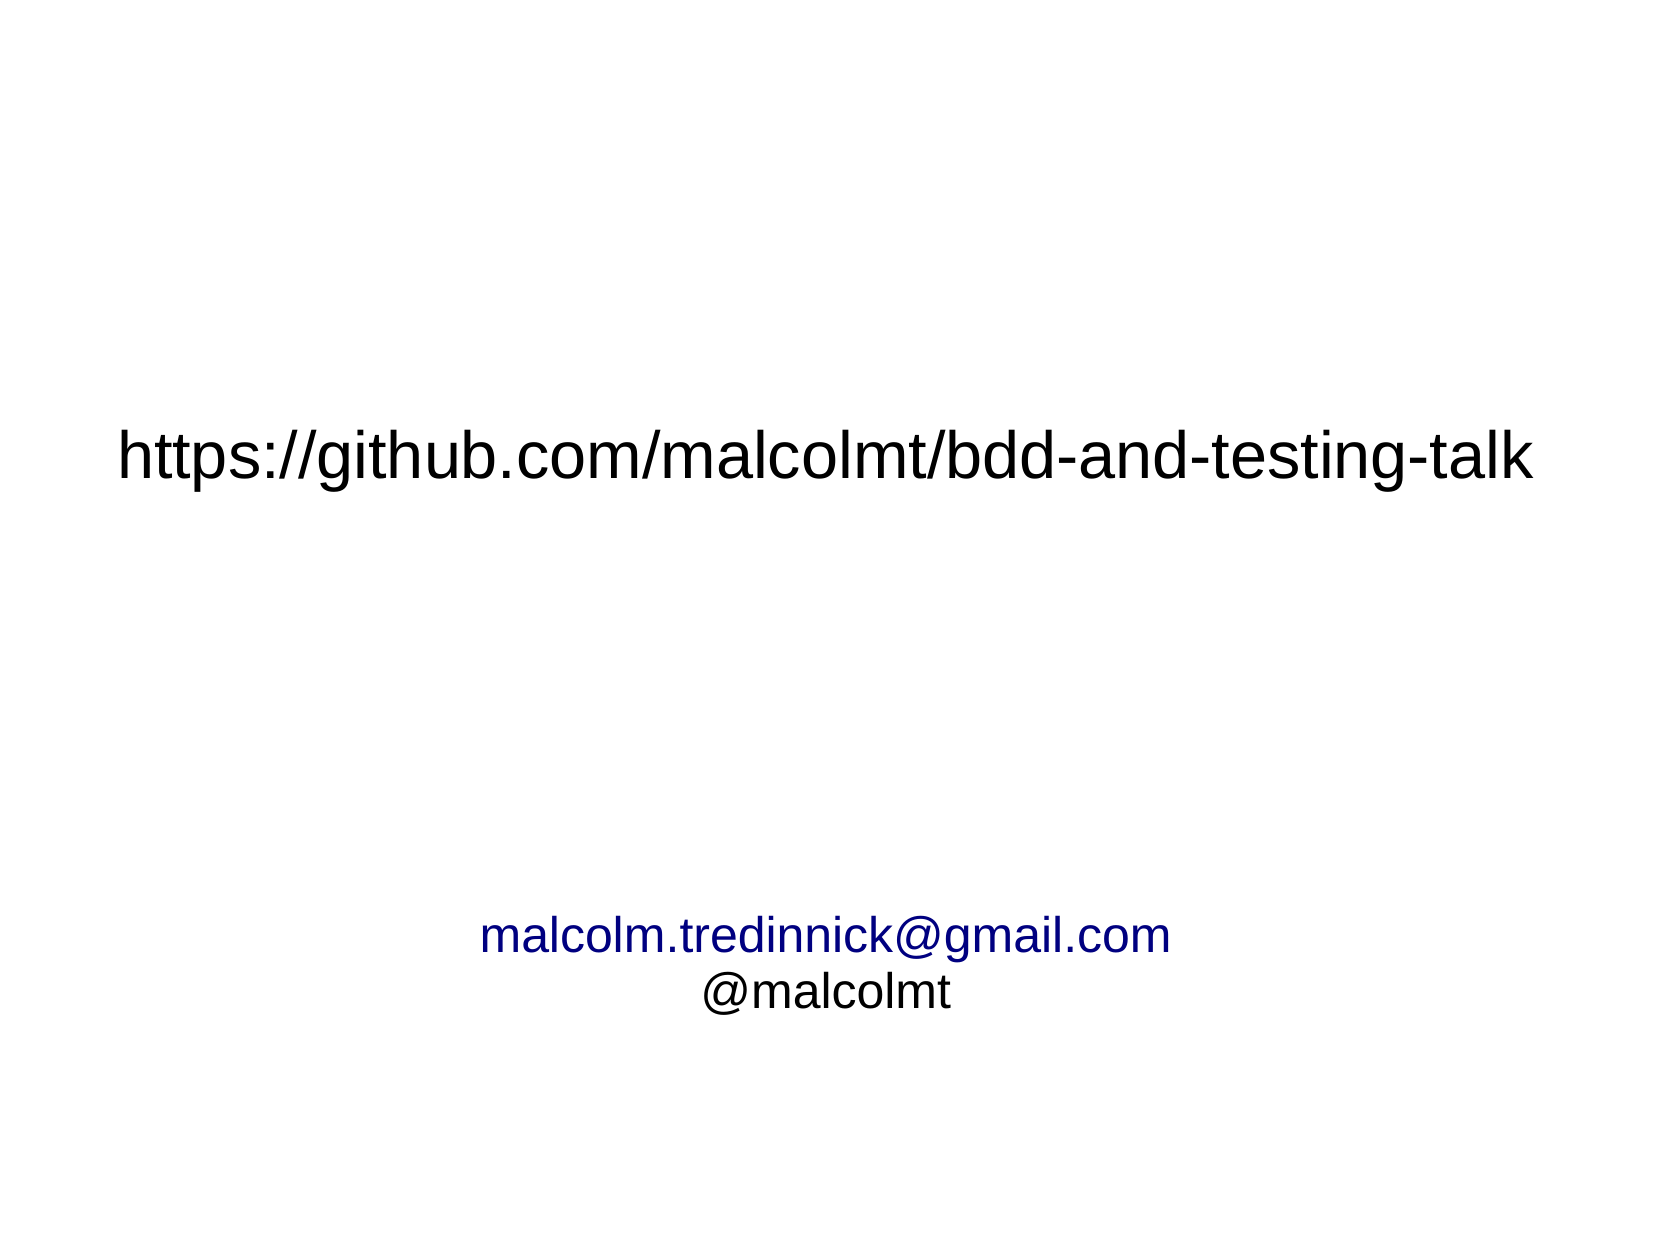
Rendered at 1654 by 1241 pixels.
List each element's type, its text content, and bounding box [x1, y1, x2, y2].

text_box malcolm.tredinnick@gmail.com @malcolmt [464, 900, 1189, 1027]
subtitle https://github.com/malcolmt/bdd-and-testing-talk [114, 274, 1538, 638]
